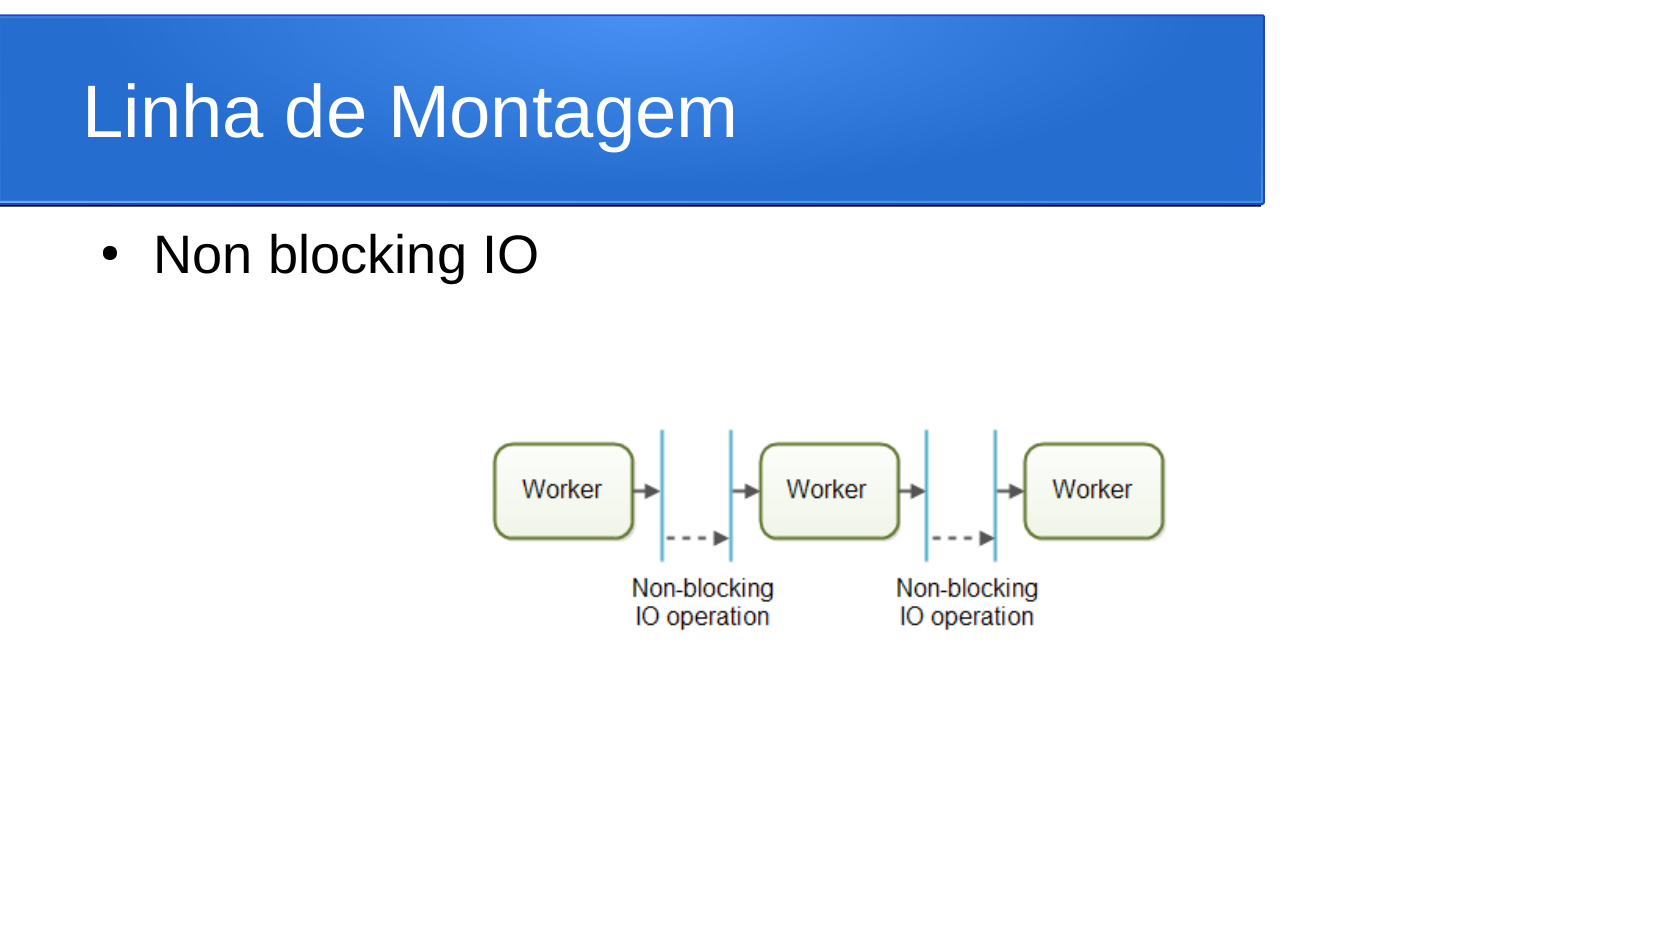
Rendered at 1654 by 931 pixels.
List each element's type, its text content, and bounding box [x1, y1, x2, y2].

list Non blocking IO [82, 224, 1571, 764]
title Linha de Montagem [82, 35, 1235, 189]
picture [488, 395, 1170, 663]
